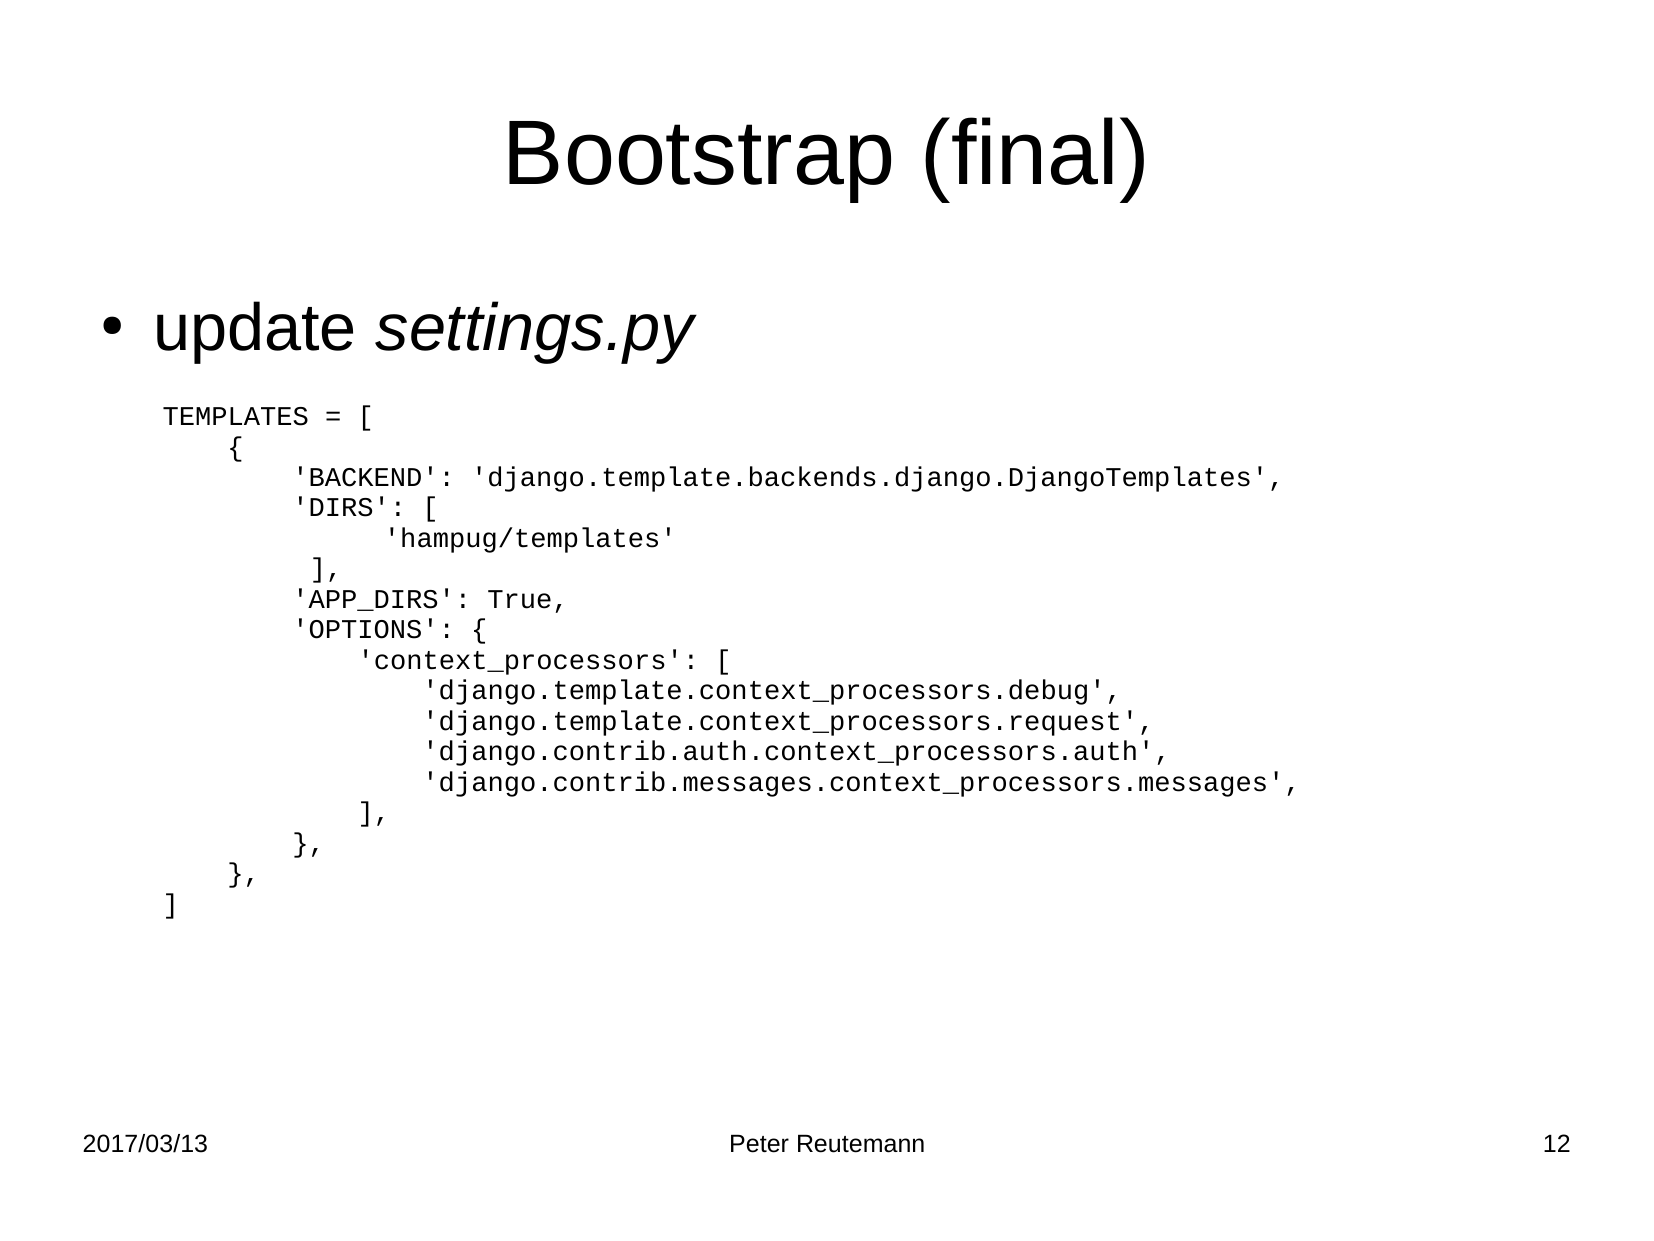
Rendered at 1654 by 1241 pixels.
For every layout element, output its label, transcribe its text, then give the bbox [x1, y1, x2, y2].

text_box TEMPLATES = [ { 'BACKEND': 'django.template.backends.django.DjangoTemplates', 'DIRS': [ 'hampug/templates' ], 'APP_DIRS': True, 'OPTIONS': { 'context_processors': [ 'django.template.context_processors.debug', 'django.template.context_processors.request', 'django.contrib.auth.context_processors.auth', 'django.contrib.messages.context_processors.messages', ], }, }, ] [147, 395, 1465, 1015]
list update settings.py [82, 290, 1571, 1010]
title Bootstrap (final) [82, 49, 1571, 257]
